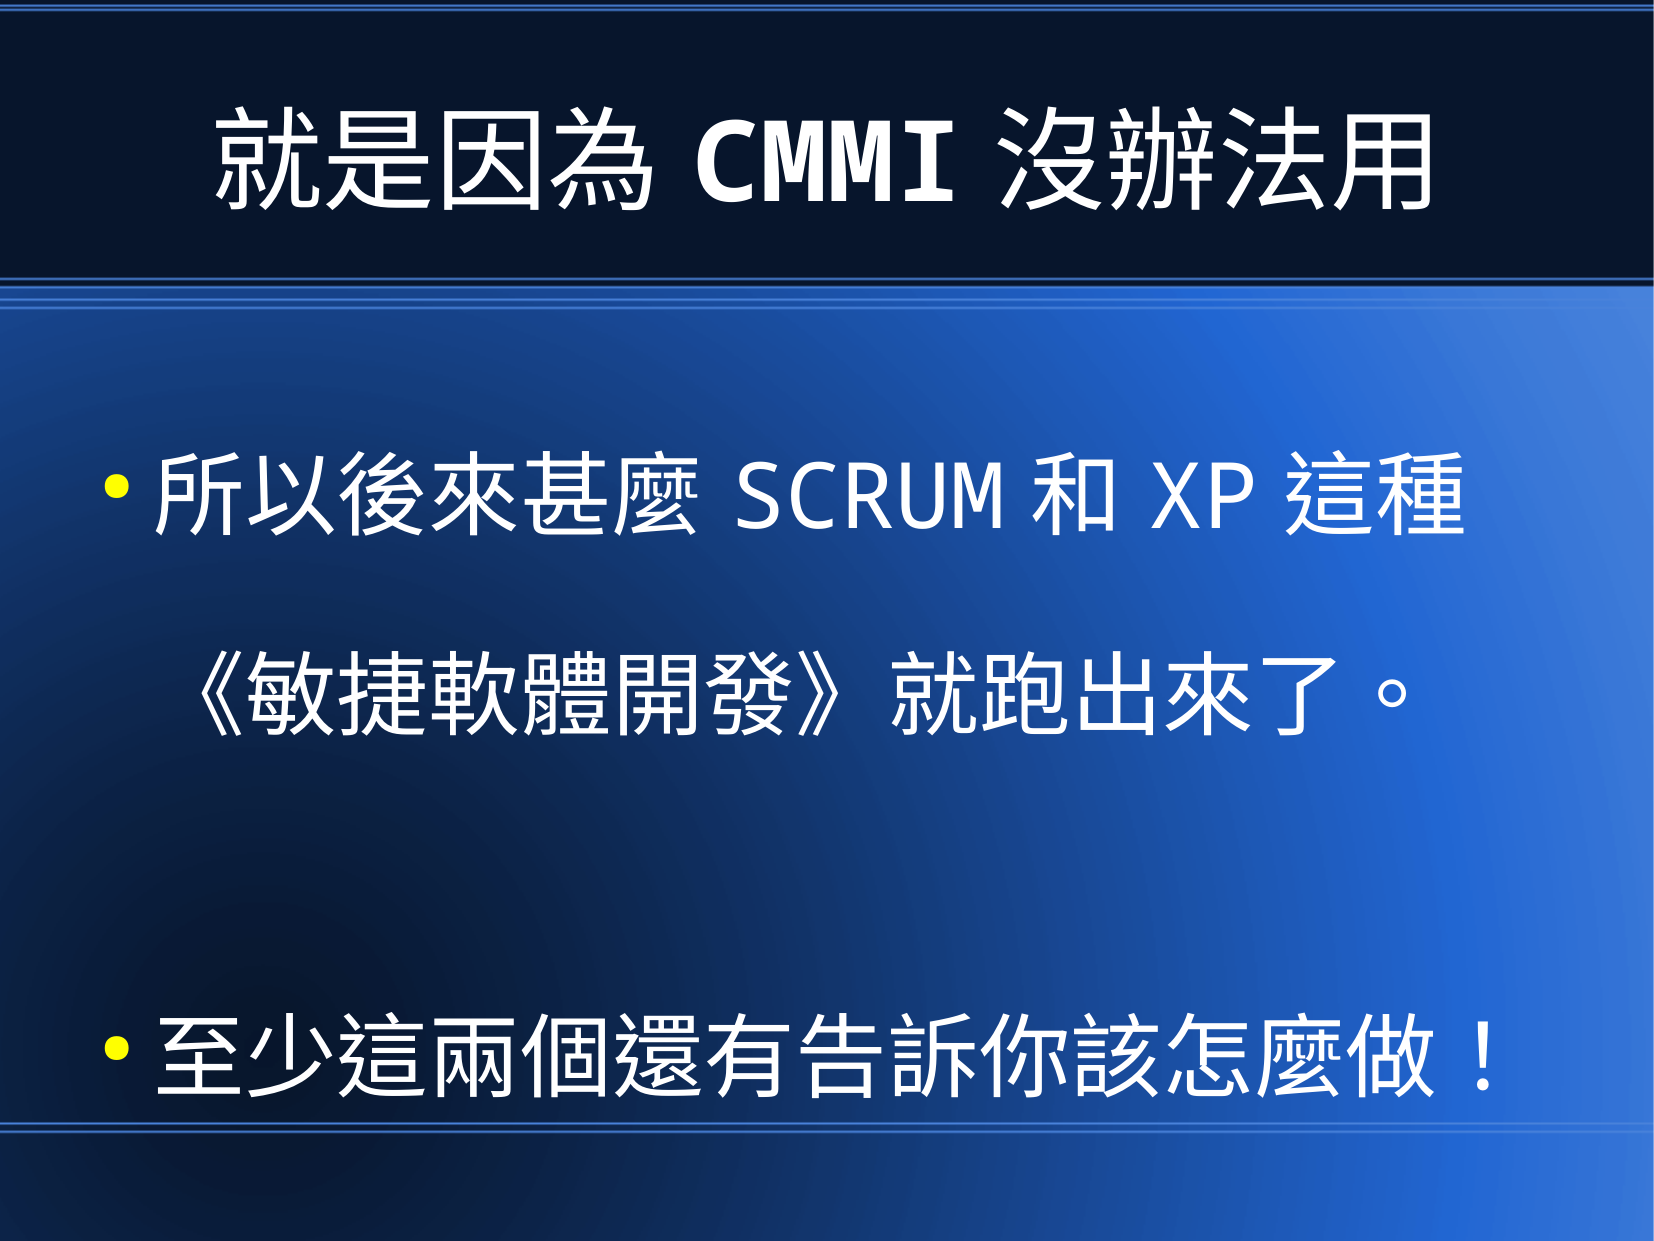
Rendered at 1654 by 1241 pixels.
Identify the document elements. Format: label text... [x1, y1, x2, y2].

title 就是因為CMMI沒辦法用 [82, 49, 1571, 257]
list 所以後來甚麼SCRUM和XP這種《敏捷軟體開發》就跑出來了。 至少這兩個還有告訴你該怎麼做！ [82, 355, 1571, 1241]
picture [0, 0, 1654, 1241]
